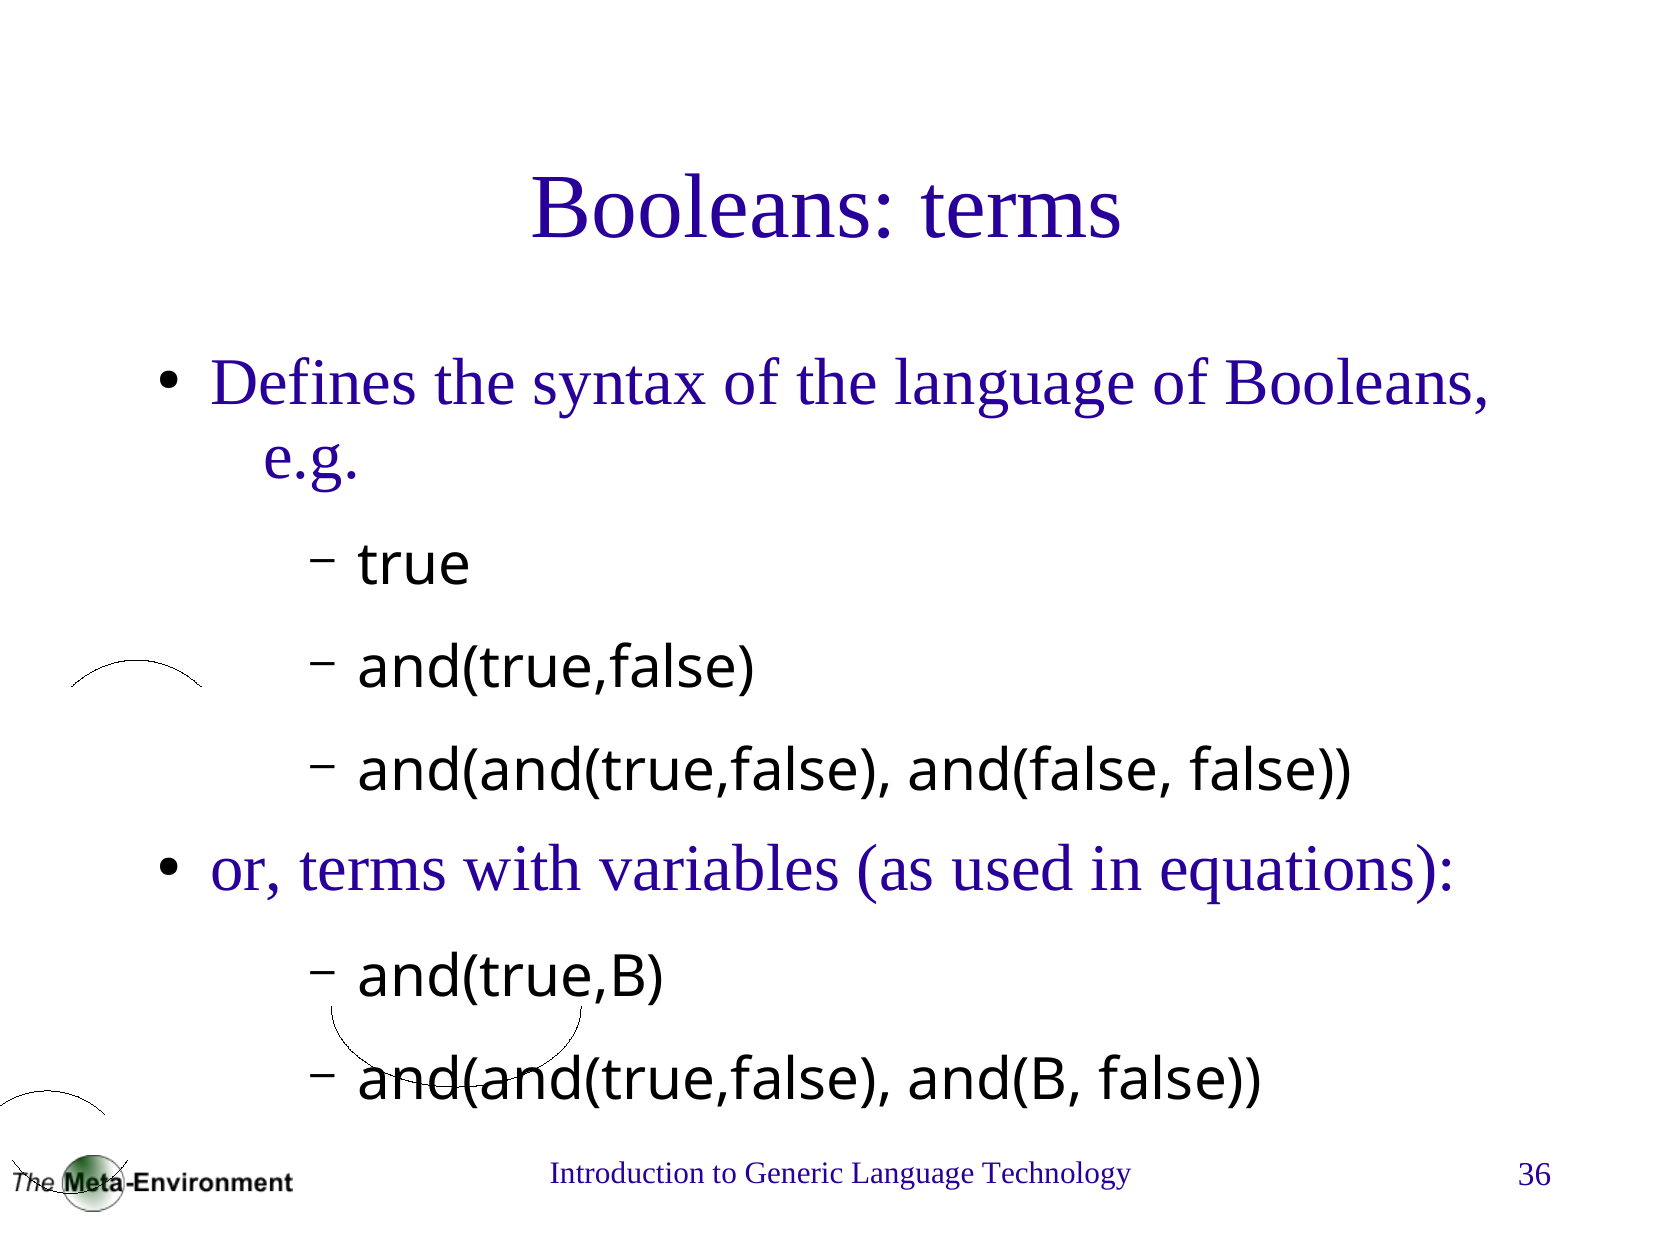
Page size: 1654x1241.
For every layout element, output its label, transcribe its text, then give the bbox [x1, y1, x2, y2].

list Defines the syntax of the language of Booleans, e.g. true and(true,false) and(and(true,false), and(false, false)) or, terms with variables (as used in equations): and(true,B) and(and(true,false), and(B, false)) [121, 344, 1534, 1127]
title Booleans: terms [121, 102, 1534, 311]
picture [13, 1155, 293, 1212]
